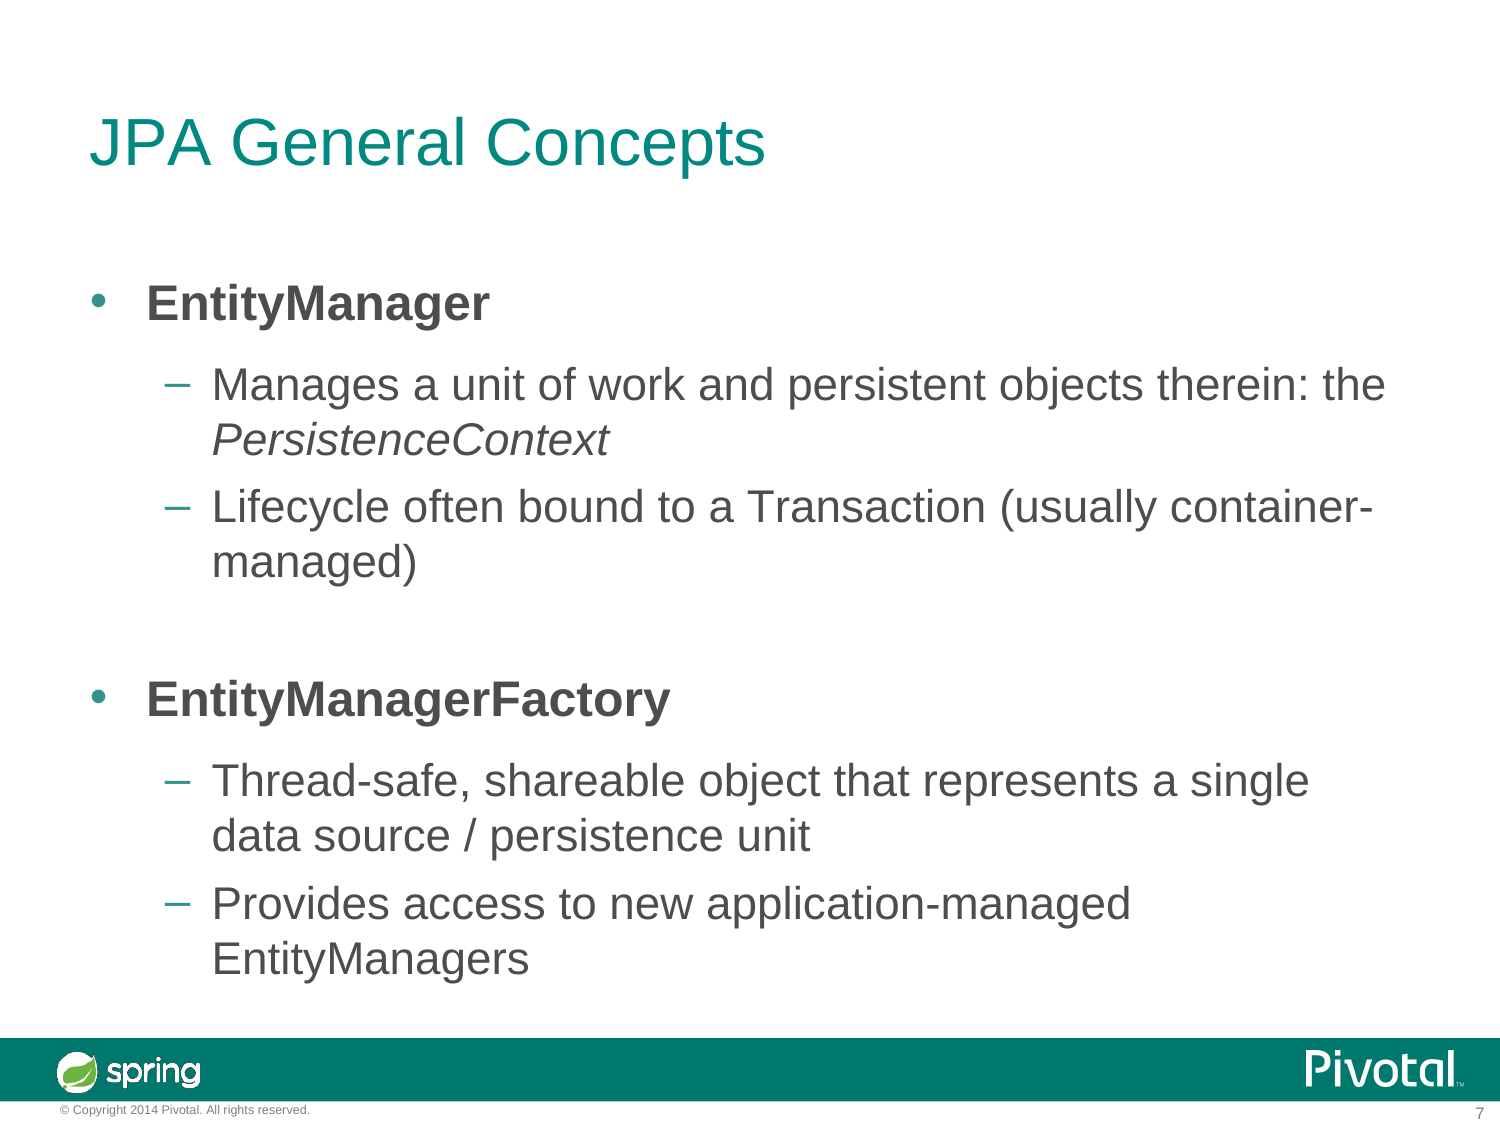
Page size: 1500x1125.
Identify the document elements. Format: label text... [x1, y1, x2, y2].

picture [1306, 1050, 1464, 1087]
title JPA General Concepts [75, 45, 1426, 233]
picture [32, 1041, 210, 1103]
list EntityManager Manages a unit of work and persistent objects therein: the PersistenceContext Lifecycle often bound to a Transaction (usually container-managed) EntityManagerFactory Thread-safe, shareable object that represents a single data source / persistence unit Provides access to new application-managed EntityManagers [75, 262, 1426, 1064]
